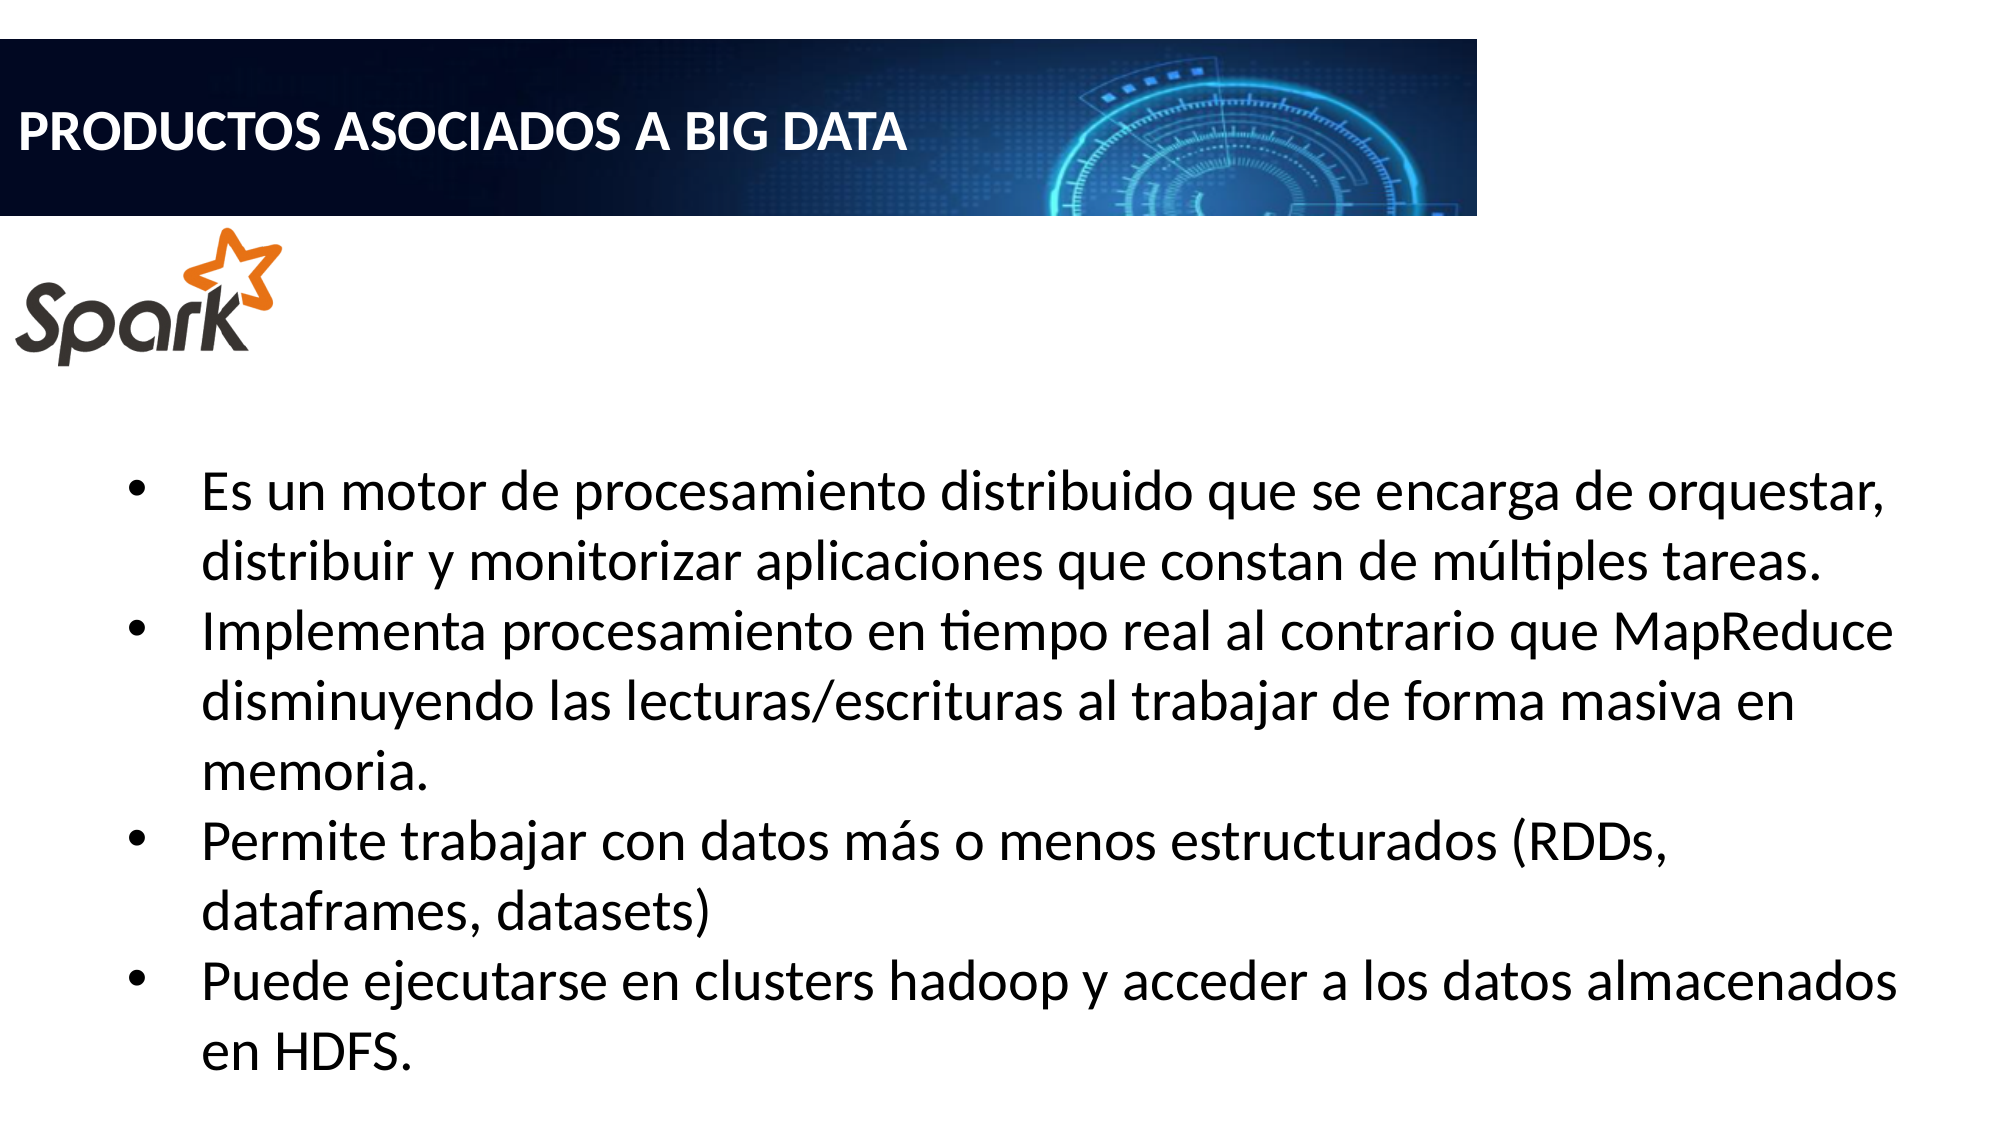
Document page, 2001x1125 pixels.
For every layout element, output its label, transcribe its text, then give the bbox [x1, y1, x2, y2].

picture [0, 39, 1477, 445]
text_box PRODUCTOS ASOCIADOS A BIG DATA [4, 84, 924, 170]
text_box Es un motor de procesamiento distribuido que se encarga de orquestar, distribuir y monitorizar aplicaciones que constan de múltiples tareas. Implementa procesamiento en tiempo real al contrario que MapReduce disminuyendo las lecturas/escrituras al trabajar de forma masiva en memoria. Permite trabajar con datos más o menos estructurados (RDDs, dataframes, datasets) Puede ejecutarse en clusters hadoop y acceder a los datos almacenados en HDFS. [112, 444, 1959, 1090]
